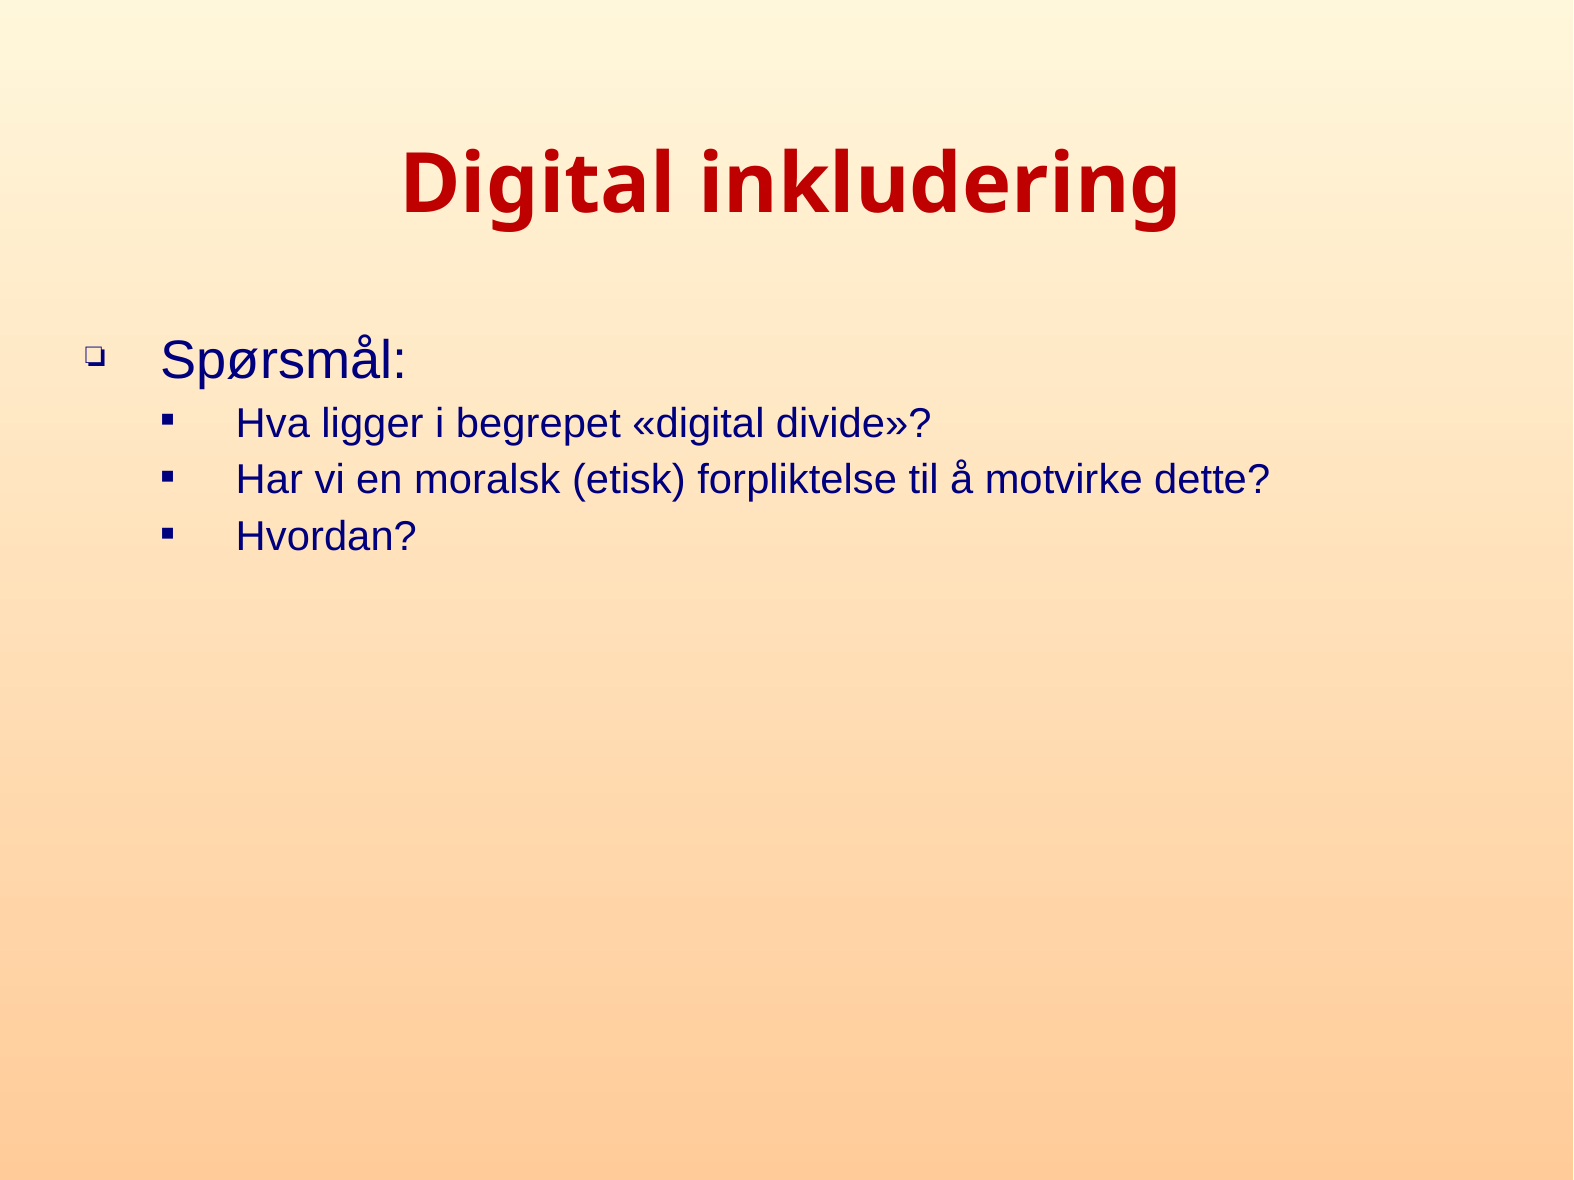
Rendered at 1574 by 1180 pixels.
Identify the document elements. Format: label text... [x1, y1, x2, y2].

title Digital inkludering [39, 54, 1543, 309]
list Spørsmål: Hva ligger i begrepet «digital divide»? Har vi en moralsk (etisk) forpliktelse til å motvirke dette? Hvordan? [85, 336, 1539, 1170]
